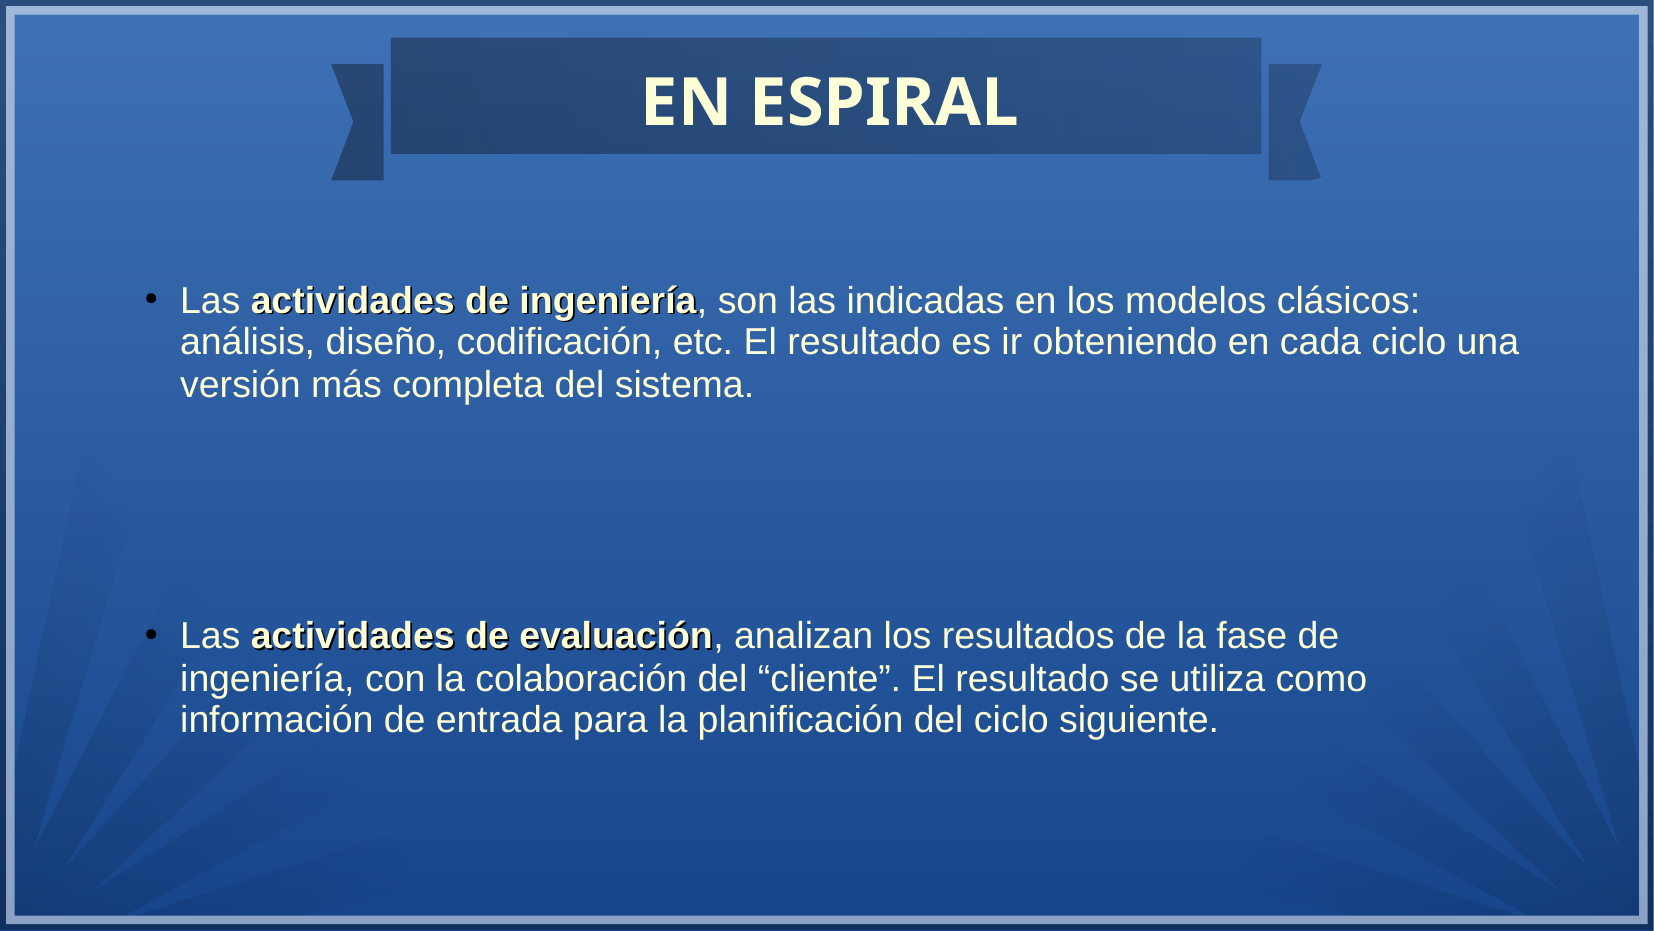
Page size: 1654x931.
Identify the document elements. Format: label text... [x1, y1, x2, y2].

text_box EN ESPIRAL [625, 47, 1052, 143]
text_box Las actividades de ingeniería, son las indicadas en los modelos clásicos: análisis, diseño, codificación, etc. El resultado es ir obteniendo en cada ciclo una versión más completa del sistema. Las actividades de evaluación, analizan los resultados de la fase de ingeniería, con la colaboración del “cliente”. El resultado se utiliza como información de entrada para la planificación del ciclo siguiente. [129, 271, 1536, 749]
